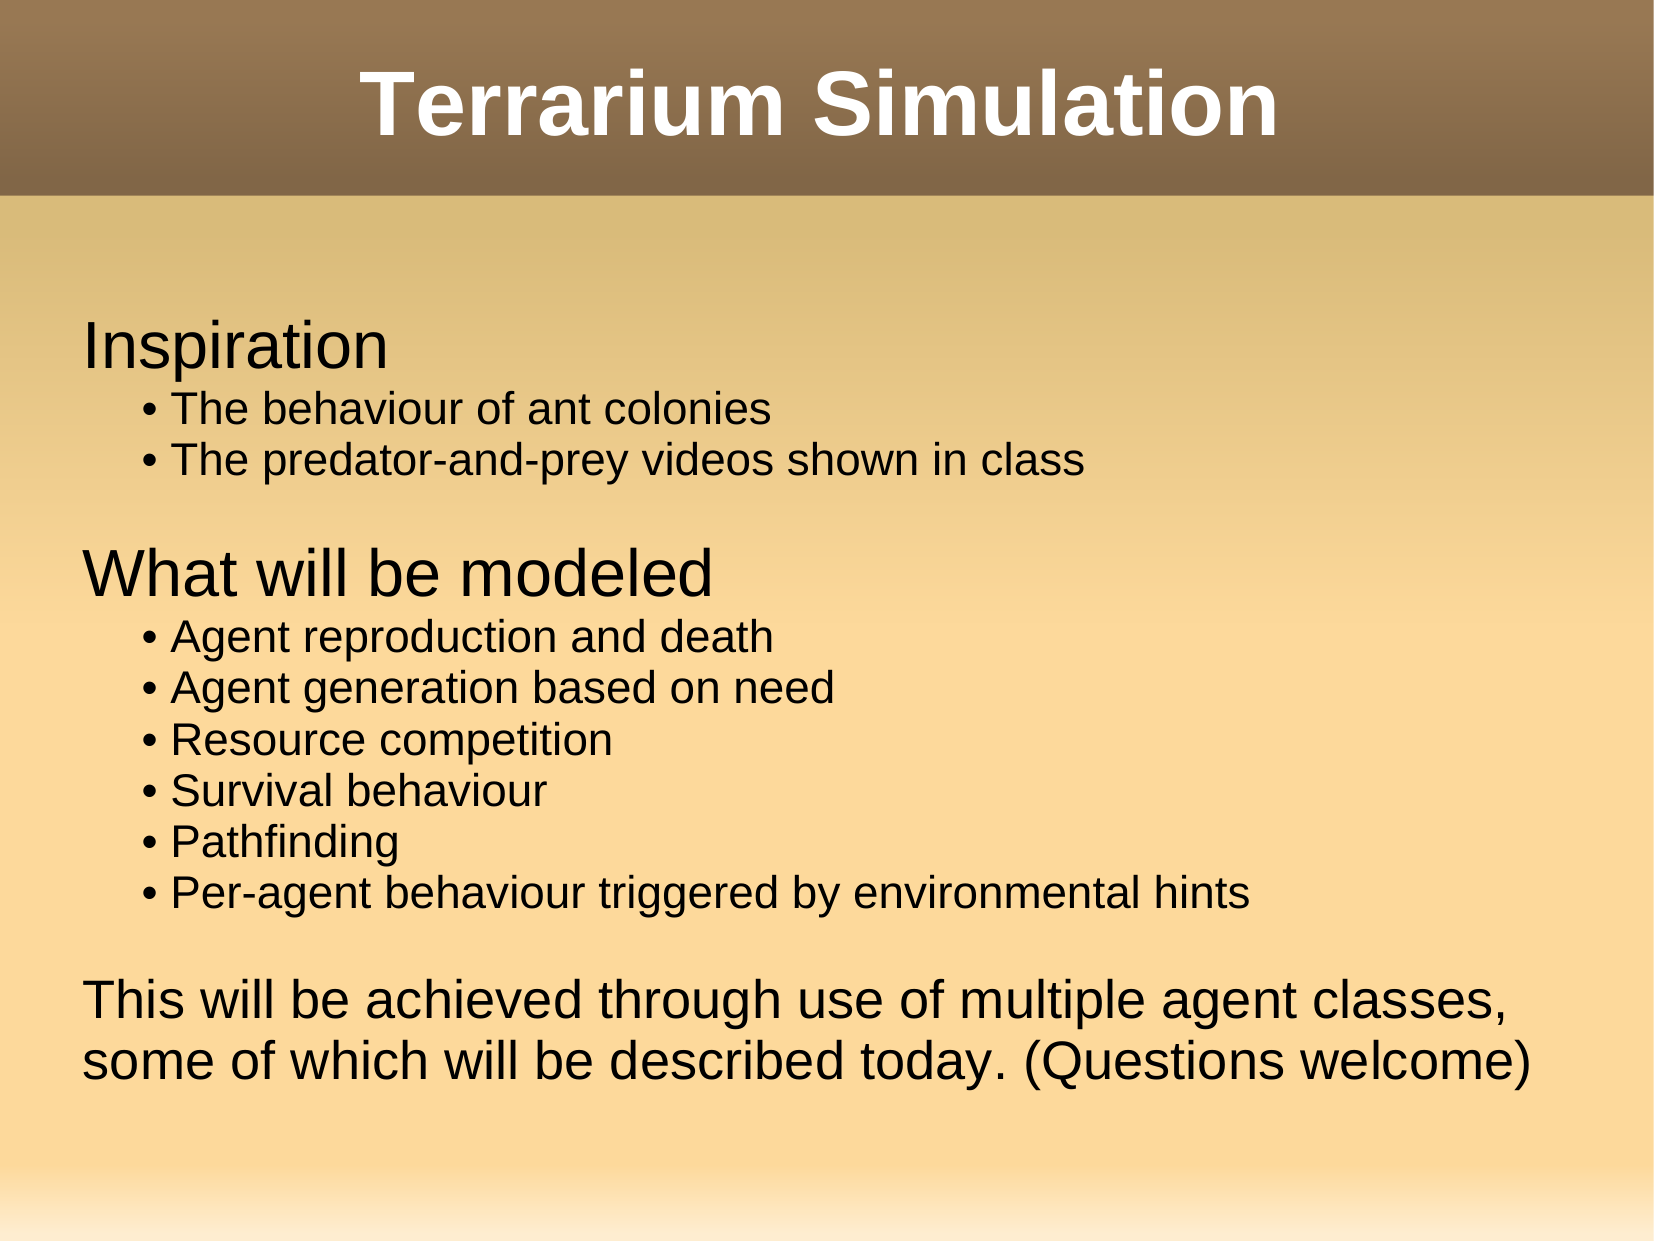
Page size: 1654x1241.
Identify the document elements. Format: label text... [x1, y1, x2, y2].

title Terrarium Simulation [76, 7, 1565, 200]
subtitle Inspiration • The behaviour of ant colonies • The predator-and-prey videos shown in class What will be modeled • Agent reproduction and death • Agent generation based on need • Resource competition • Survival behaviour • Pathfinding • Per-agent behaviour triggered by environmental hints This will be achieved through use of multiple agent classes, some of which will be described today. (Questions welcome) [82, 264, 1571, 1135]
picture [0, 0, 1654, 1241]
